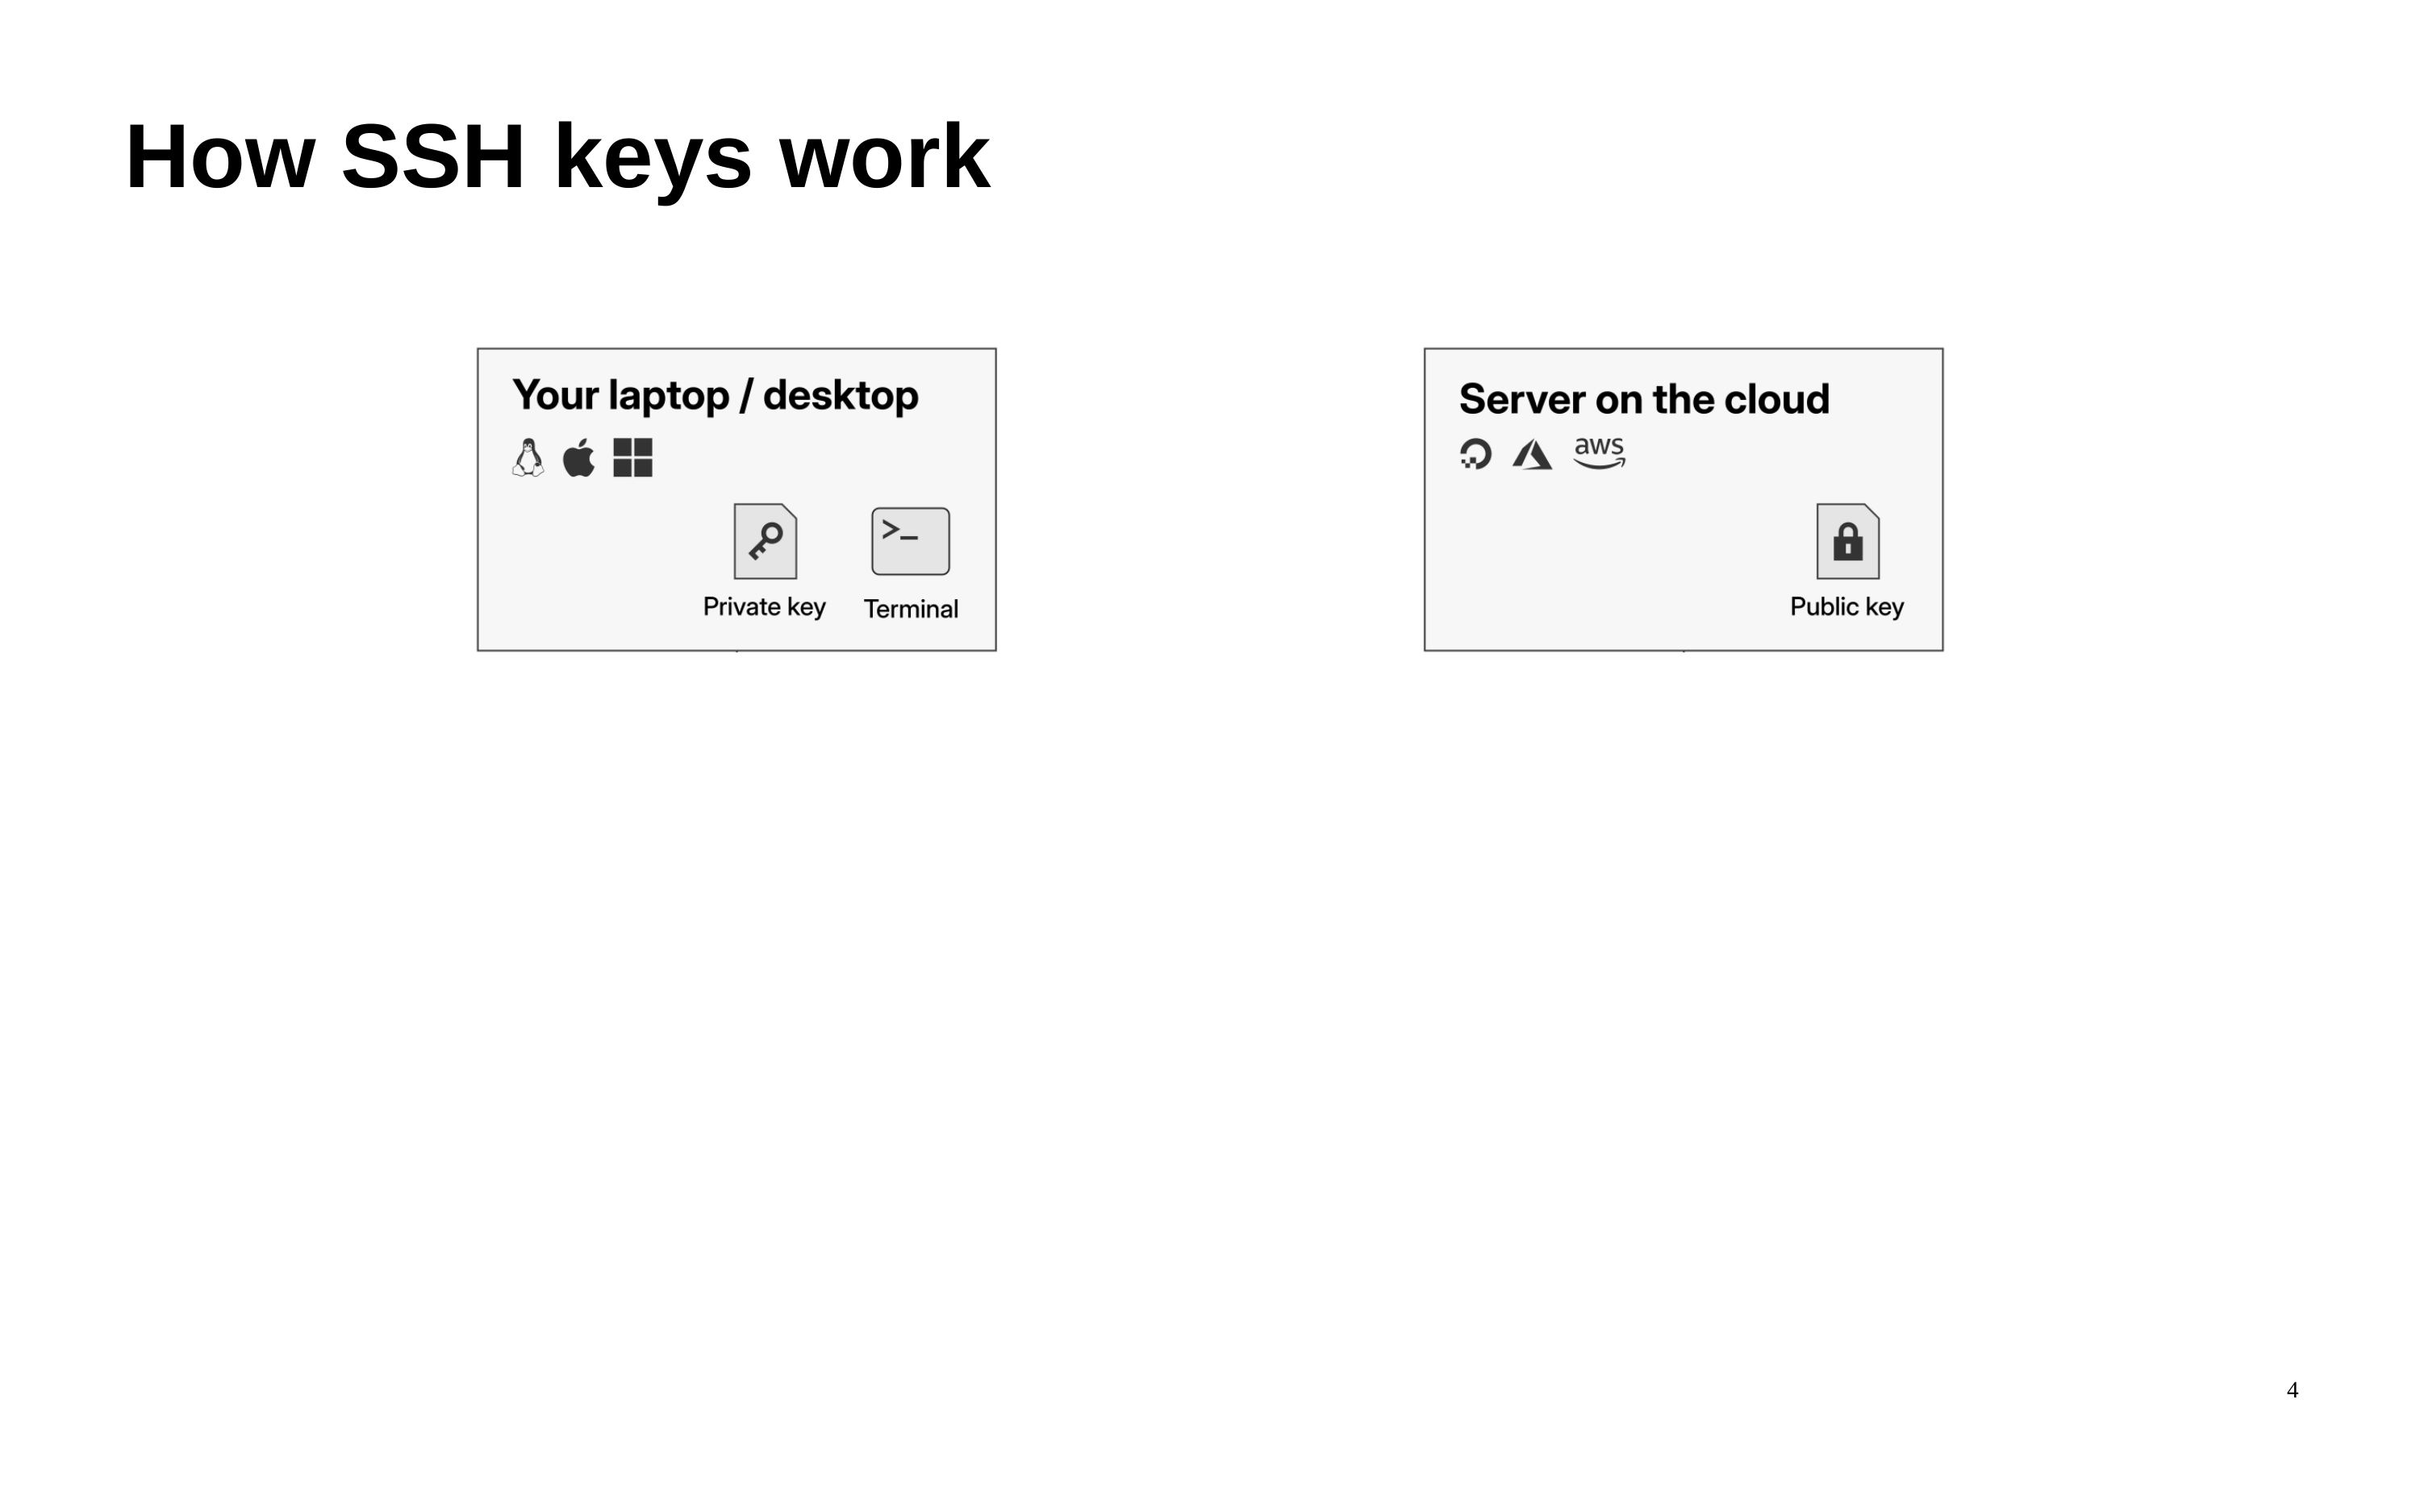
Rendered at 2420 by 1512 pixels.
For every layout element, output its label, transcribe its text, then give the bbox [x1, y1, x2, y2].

picture [432, 302, 1989, 652]
text_box How SSH keys work [112, 61, 2173, 251]
